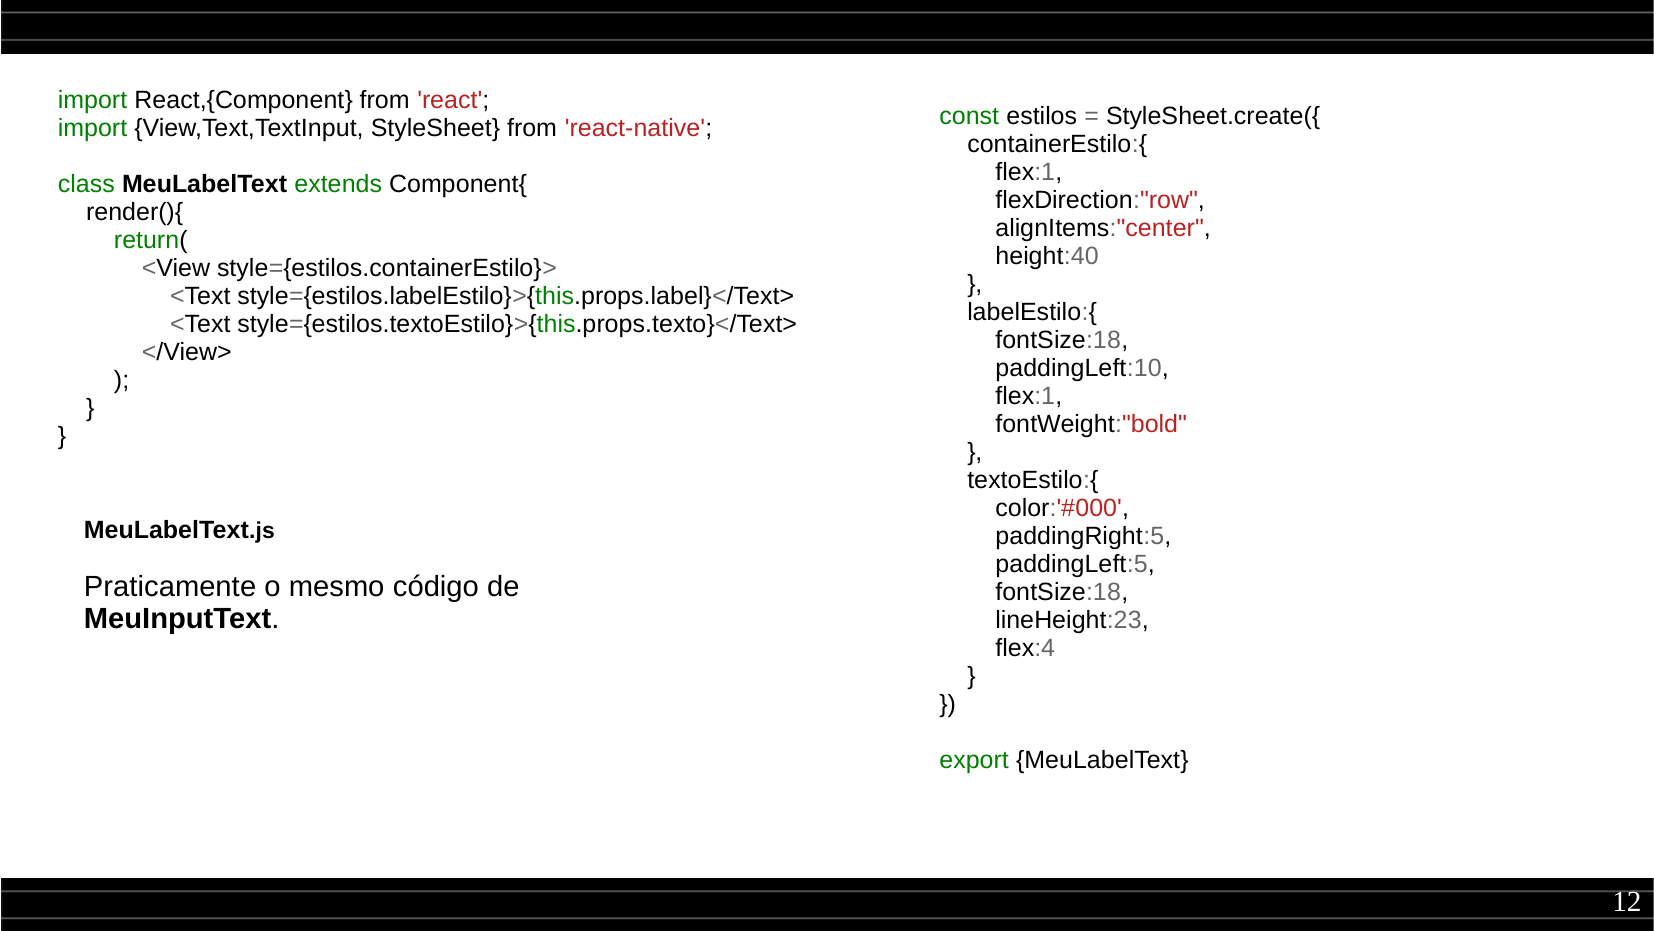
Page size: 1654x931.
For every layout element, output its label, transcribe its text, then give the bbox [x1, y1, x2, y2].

picture [1, 878, 1654, 931]
picture [1, 0, 1654, 54]
text_box const estilos = StyleSheet.create({ containerEstilo:{ flex:1, flexDirection:"row", alignItems:"center", height:40 }, labelEstilo:{ fontSize:18, paddingLeft:10, flex:1, fontWeight:"bold" }, textoEstilo:{ color:'#000', paddingRight:5, paddingLeft:5, fontSize:18, lineHeight:23, flex:4 } }) export {MeuLabelText} [924, 94, 1595, 782]
text_box import React,{Component} from 'react'; import {View,Text,TextInput, StyleSheet} from 'react-native'; class MeuLabelText extends Component{ render(){ return( <View style={estilos.containerEstilo}> <Text style={estilos.labelEstilo}>{this.props.label}</Text> <Text style={estilos.textoEstilo}>{this.props.texto}</Text> </View> ); } } [43, 78, 851, 569]
text_box MeuLabelText.js Praticamente o mesmo código de MeuInputText. [69, 508, 733, 780]
